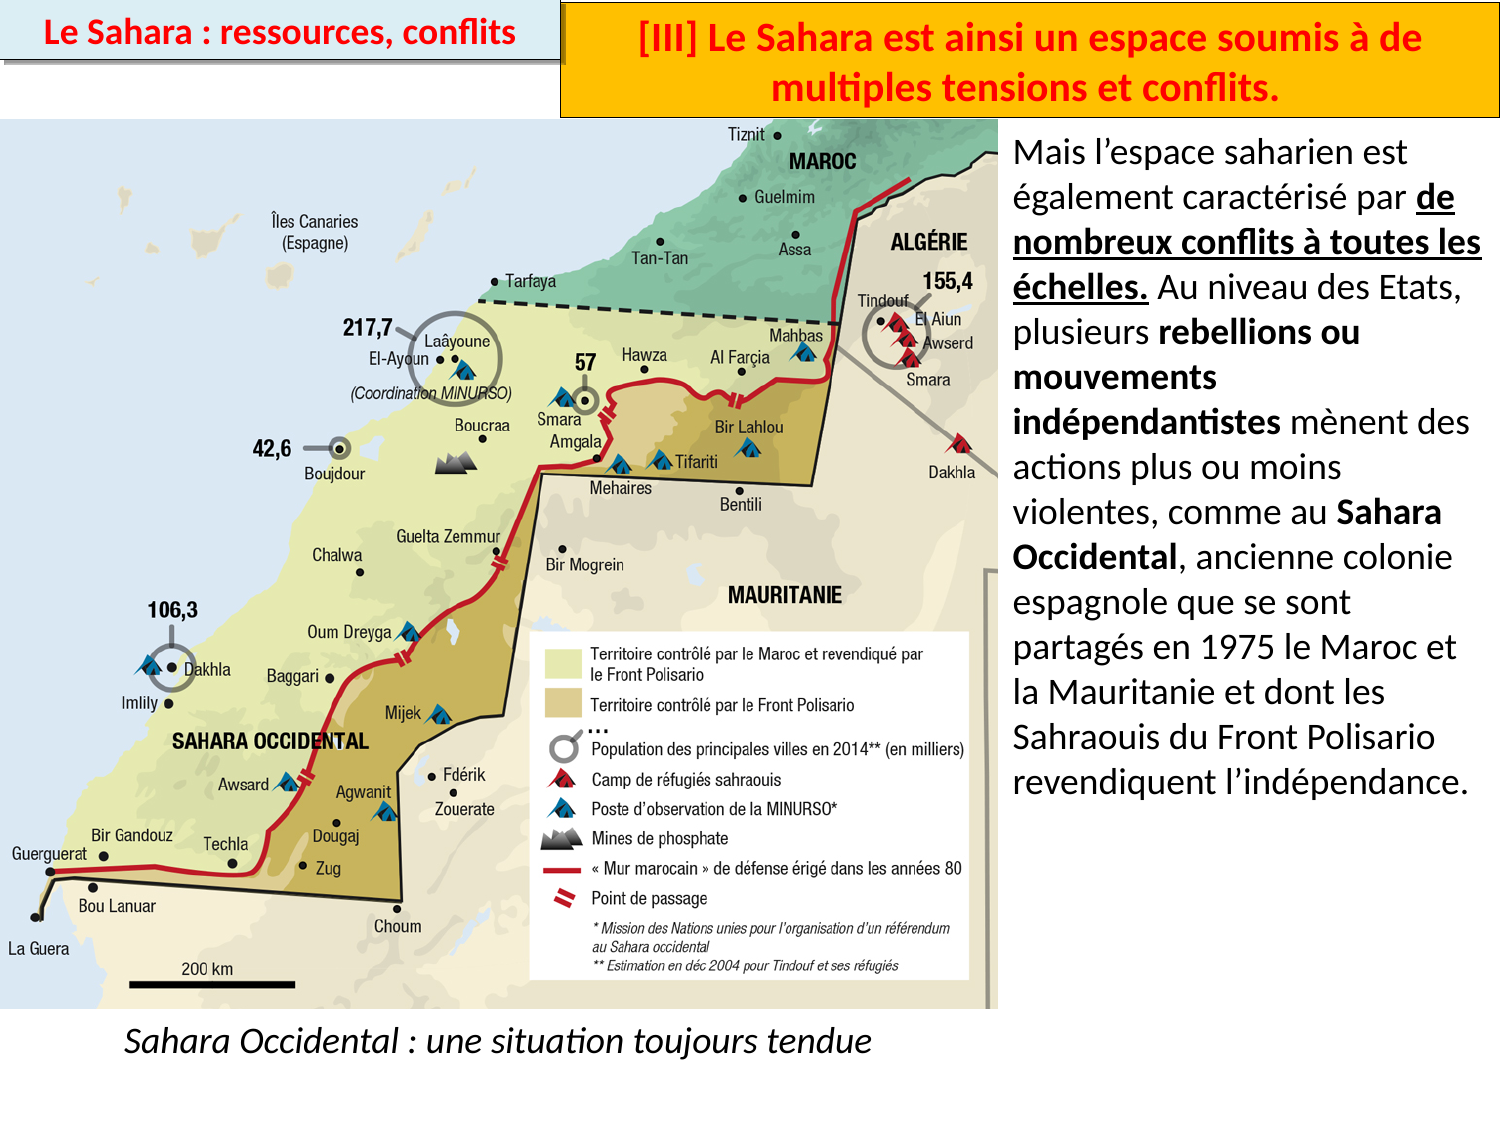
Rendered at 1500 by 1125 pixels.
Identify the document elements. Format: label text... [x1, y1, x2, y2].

text_box Mais l’espace saharien est également caractérisé par de nombreux conflits à toutes les échelles. Au niveau des Etats, plusieurs rebellions ou mouvements indépendantistes mènent des actions plus ou moins violentes, comme au Sahara Occidental, ancienne colonie espagnole que se sont partagés en 1975 le Maroc et la Mauritanie et dont les Sahraouis du Front Polisario revendiquent l’indépendance. [998, 119, 1500, 810]
picture [0, 119, 998, 1008]
text_box [III] Le Sahara est ainsi un espace soumis à de multiples tensions et conflits. [560, 2, 1500, 118]
text_box Le Sahara : ressources, conflits [0, 0, 561, 60]
text_box Sahara Occidental : une situation toujours tendue [0, 1008, 998, 1069]
